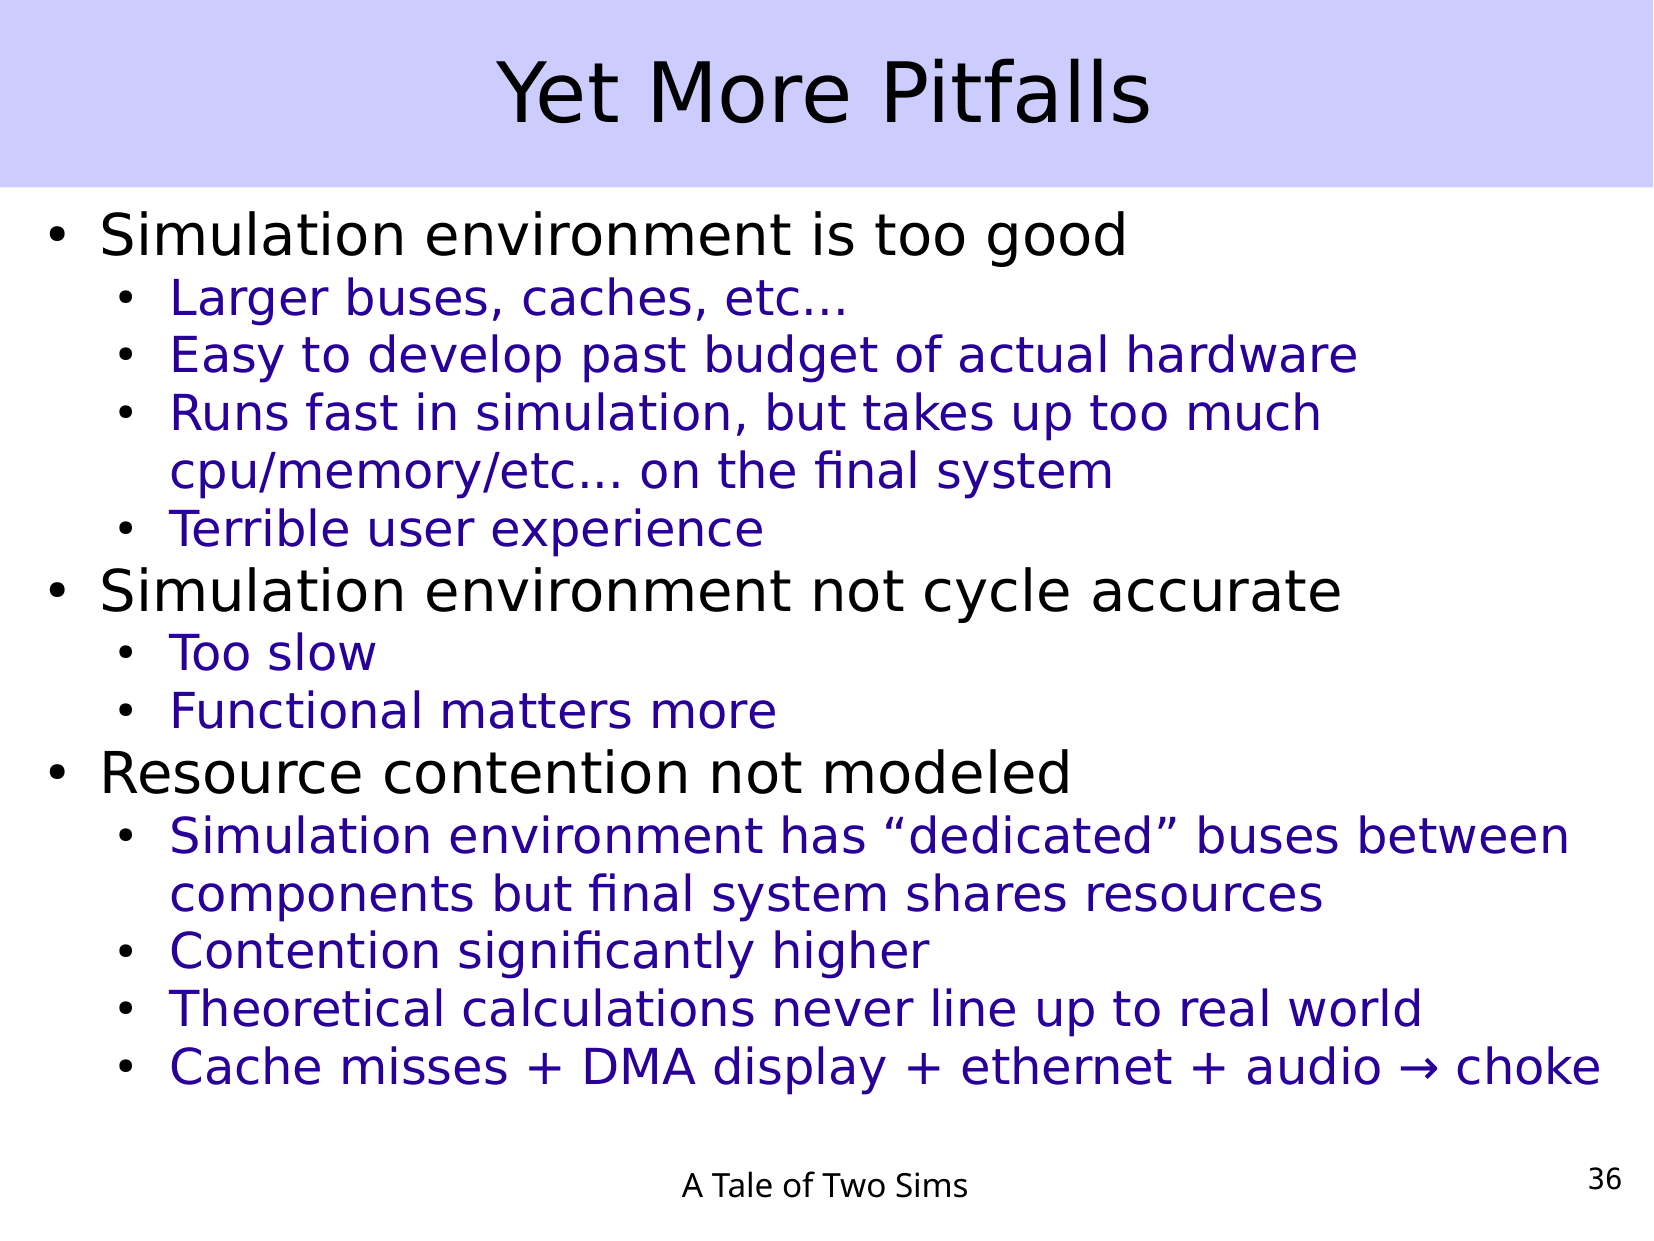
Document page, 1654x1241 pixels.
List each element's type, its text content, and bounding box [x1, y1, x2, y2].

list Simulation environment is too good Larger buses, caches, etc... Easy to develop past budget of actual hardware Runs fast in simulation, but takes up too much cpu/memory/etc... on the final system Terrible user experience Simulation environment not cycle accurate Too slow Functional matters more Resource contention not modeled Simulation environment has “dedicated” buses between components but final system shares resources Contention significantly higher Theoretical calculations never line up to real world Cache misses + DMA display + ethernet + audio → choke [29, 201, 1620, 1151]
title Yet More Pitfalls [0, 0, 1651, 188]
